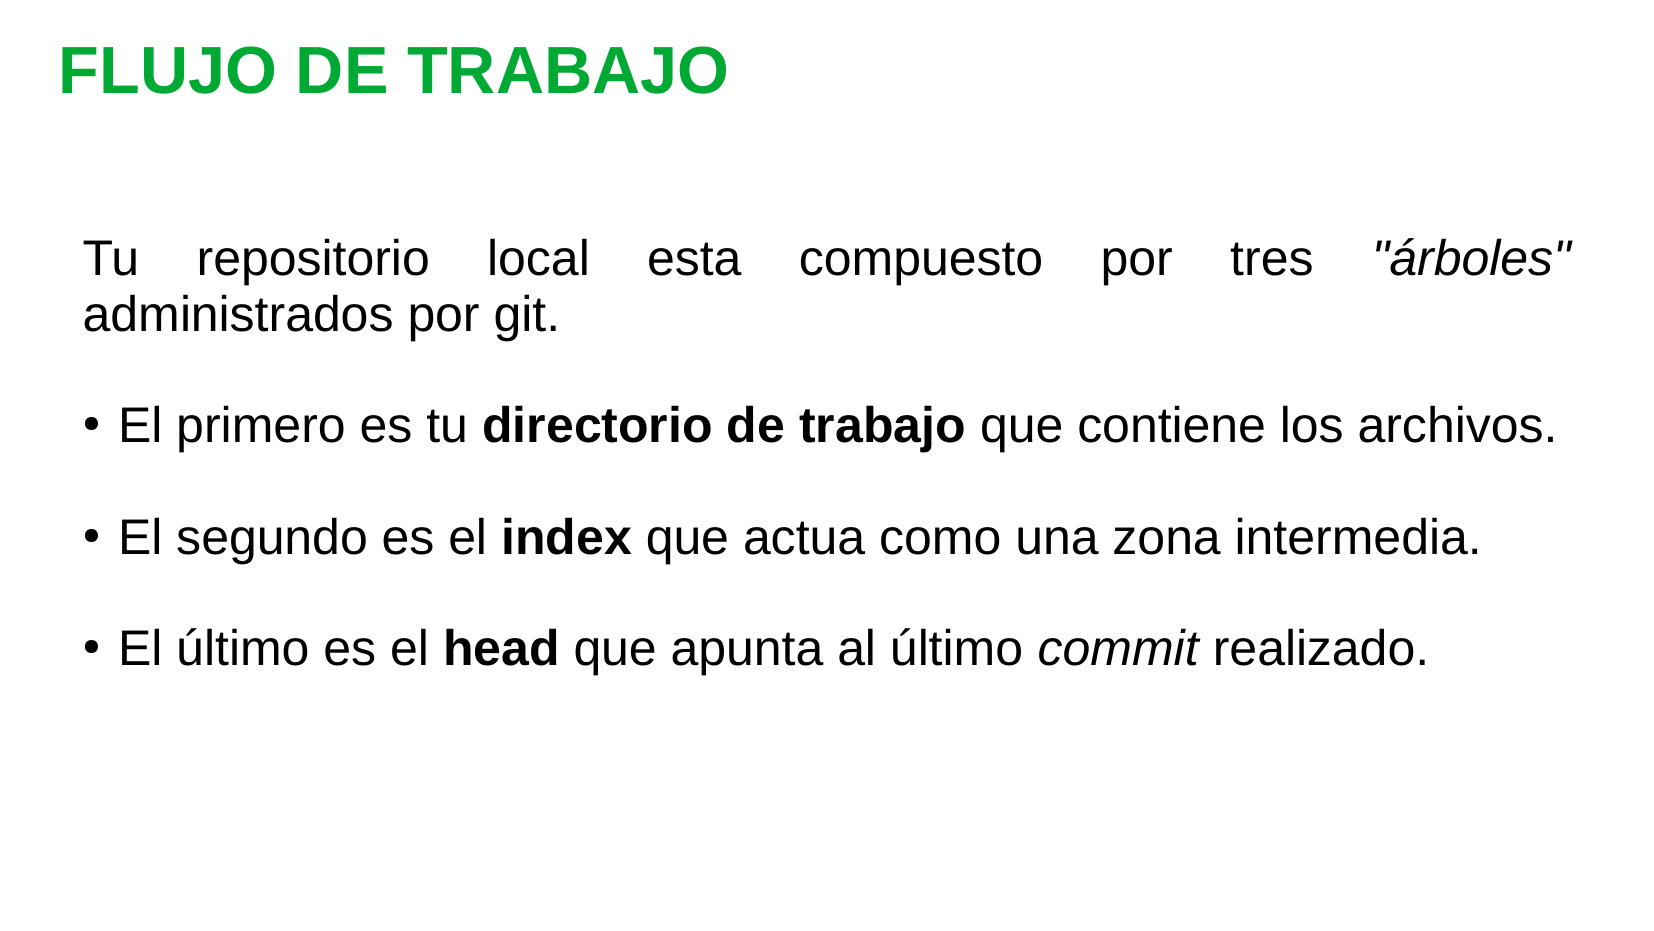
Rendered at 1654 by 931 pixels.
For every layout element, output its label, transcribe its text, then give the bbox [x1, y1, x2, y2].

title FLUJO DE TRABAJO [59, 24, 1548, 118]
subtitle Tu repositorio local esta compuesto por tres "árboles" administrados por git. El primero es tu directorio de trabajo que contiene los archivos. El segundo es el index que actua como una zona intermedia. El último es el head que apunta al último commit realizado. [82, 118, 1571, 788]
